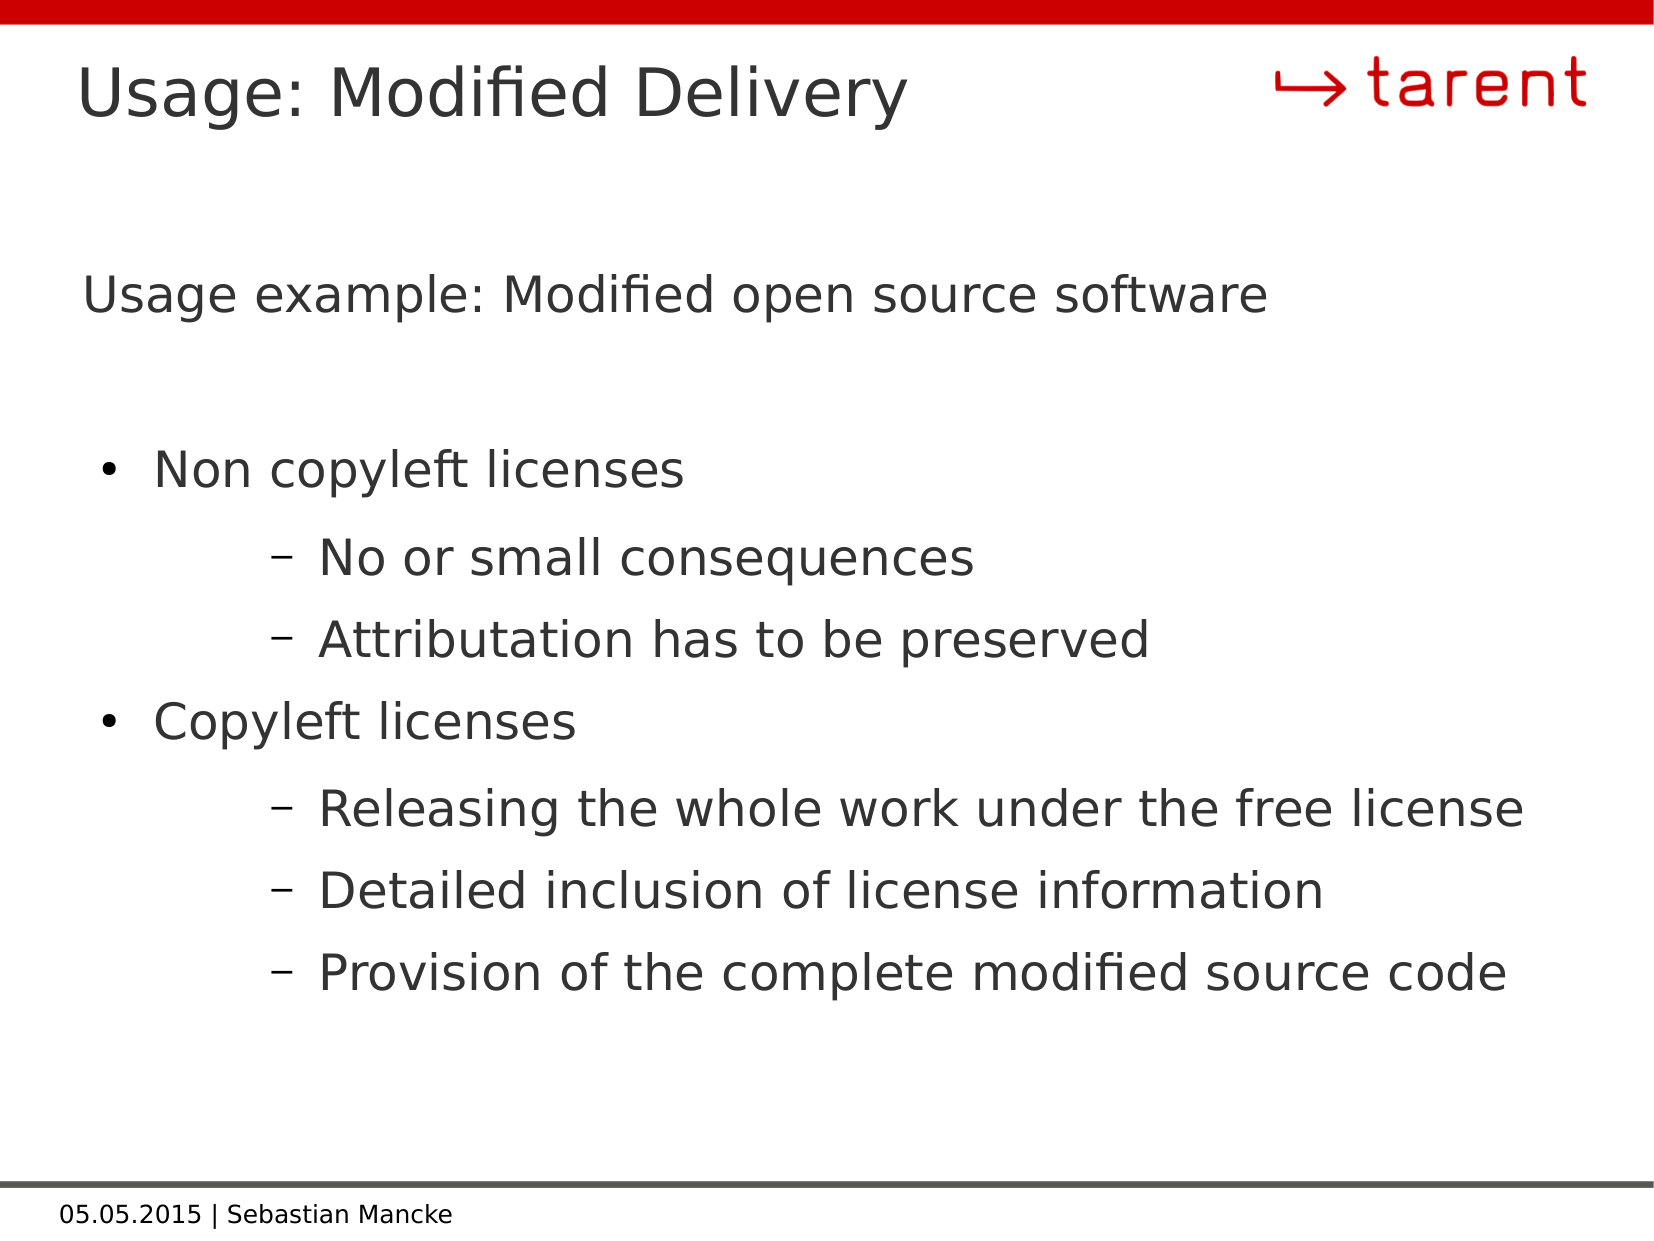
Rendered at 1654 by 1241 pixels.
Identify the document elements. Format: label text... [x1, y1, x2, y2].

picture [1565, 51, 1612, 120]
title Usage: Modified Delivery [76, 44, 1565, 143]
list Usage example: Modified open source software Non copyleft licenses No or small consequences Attributation has to be preserved Copyleft licenses Releasing the whole work under the free license Detailed inclusion of license information Provision of the complete modified source code [82, 265, 1571, 1094]
picture [0, 1181, 1654, 1188]
picture [0, 0, 1654, 26]
